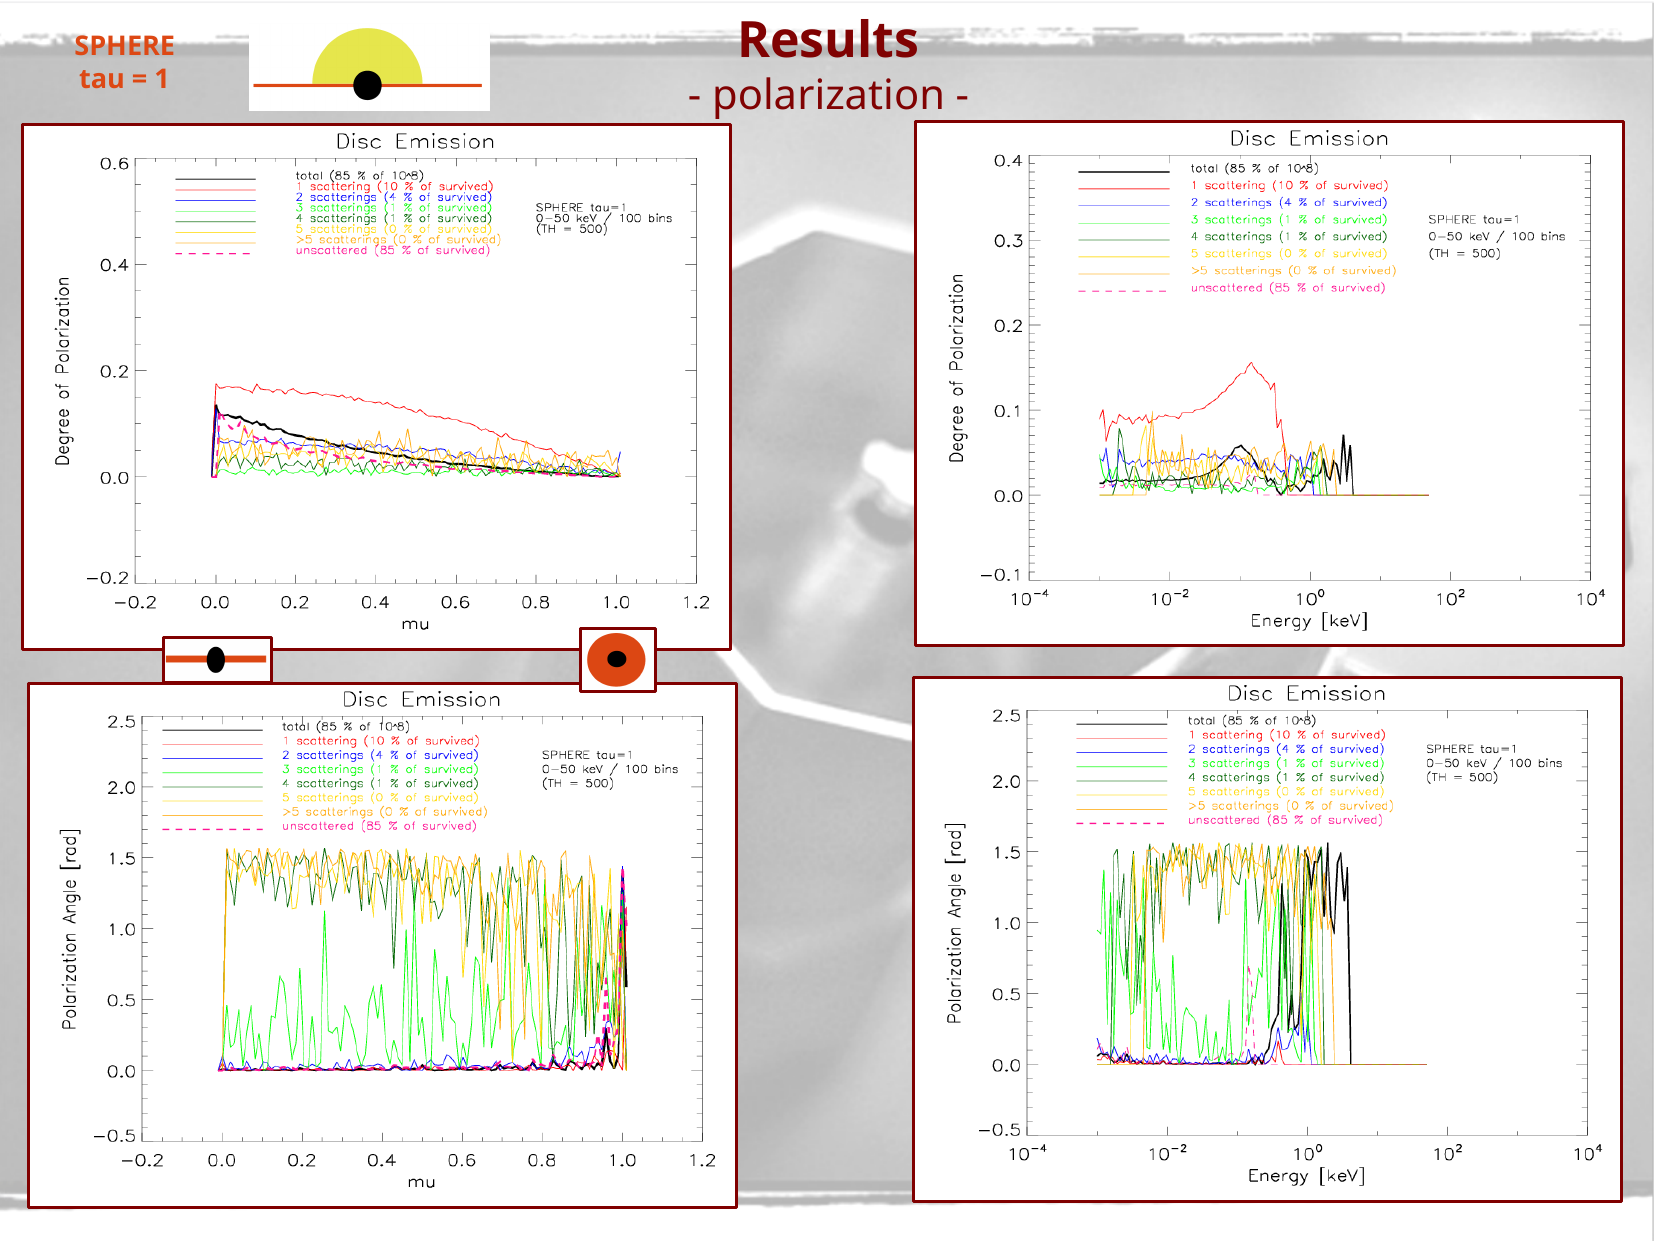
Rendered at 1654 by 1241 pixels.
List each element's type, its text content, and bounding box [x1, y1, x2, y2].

picture [0, 0, 1654, 1241]
picture [30, 684, 735, 1206]
text_box SPHERE tau = 1 [45, 20, 205, 102]
text_box Results - polarization - [3, 0, 1654, 126]
picture [581, 629, 654, 690]
picture [917, 123, 1623, 645]
picture [273, 651, 579, 682]
picture [23, 126, 729, 648]
picture [164, 638, 270, 681]
picture [249, 23, 490, 111]
